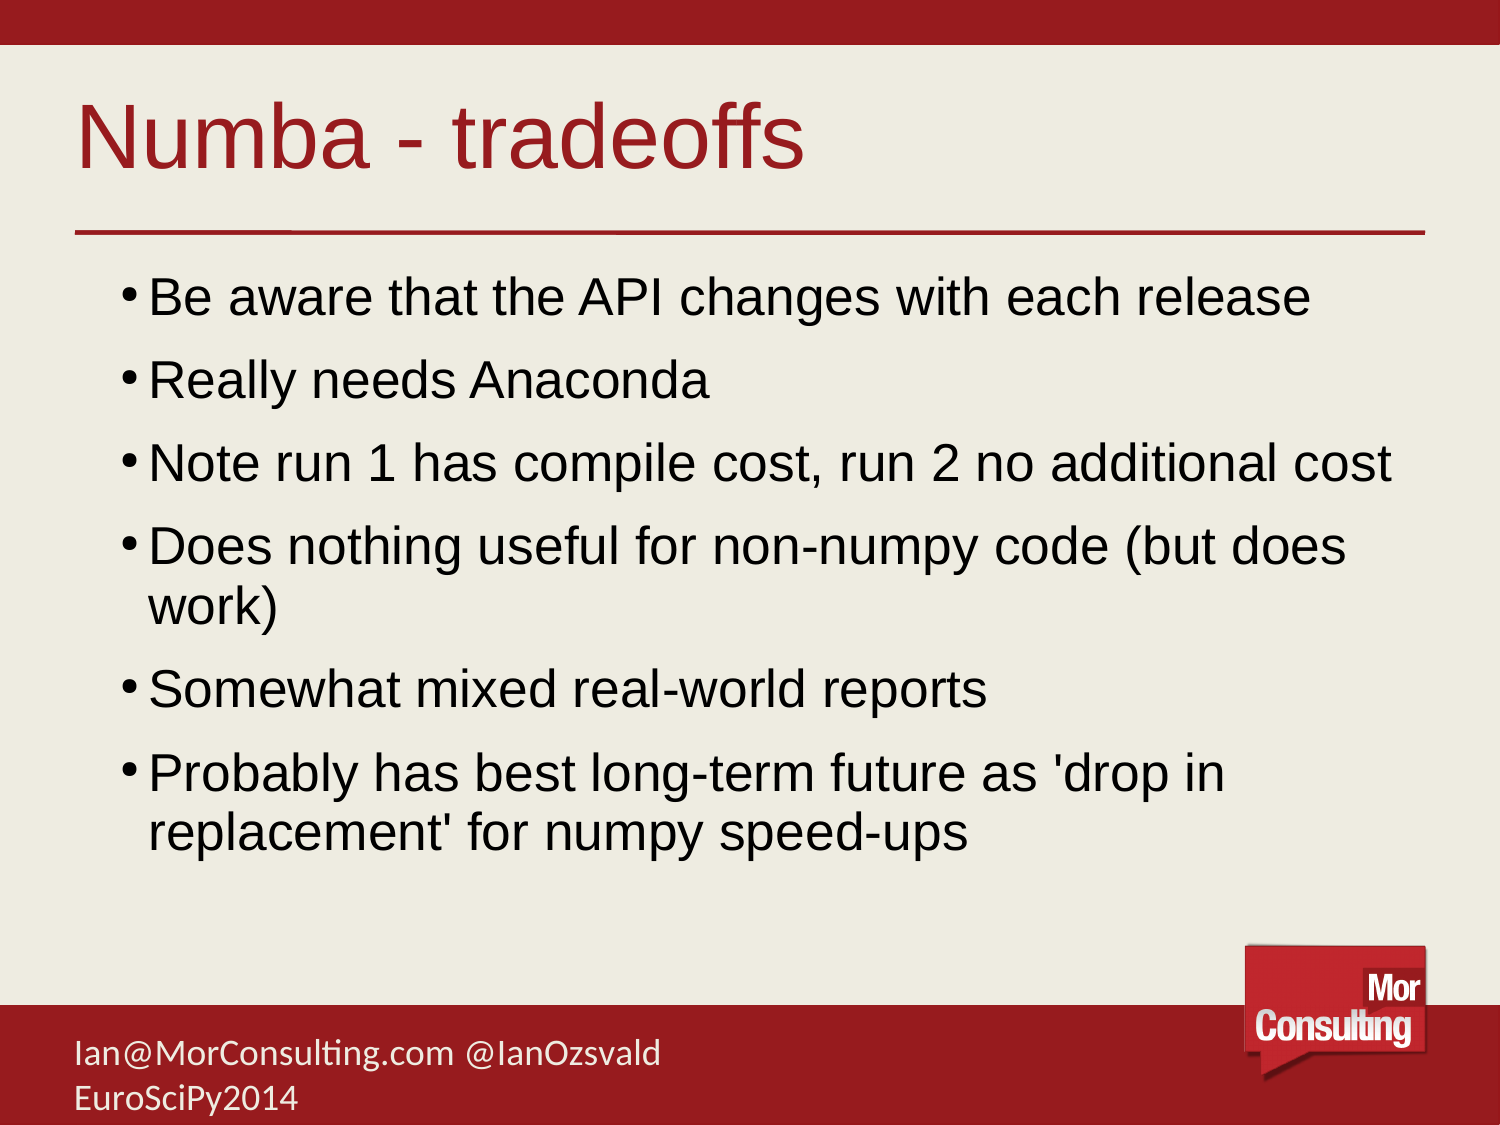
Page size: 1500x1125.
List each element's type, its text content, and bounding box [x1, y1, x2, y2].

title Numba - tradeoffs [74, 44, 1425, 232]
picture [1230, 935, 1438, 1089]
list Be aware that the API changes with each release Really needs Anaconda Note run 1 has compile cost, run 2 no additional cost Does nothing useful for non-numpy code (but does work) Somewhat mixed real-world reports Probably has best long-term future as 'drop in replacement' for numpy speed-ups [75, 263, 1395, 916]
